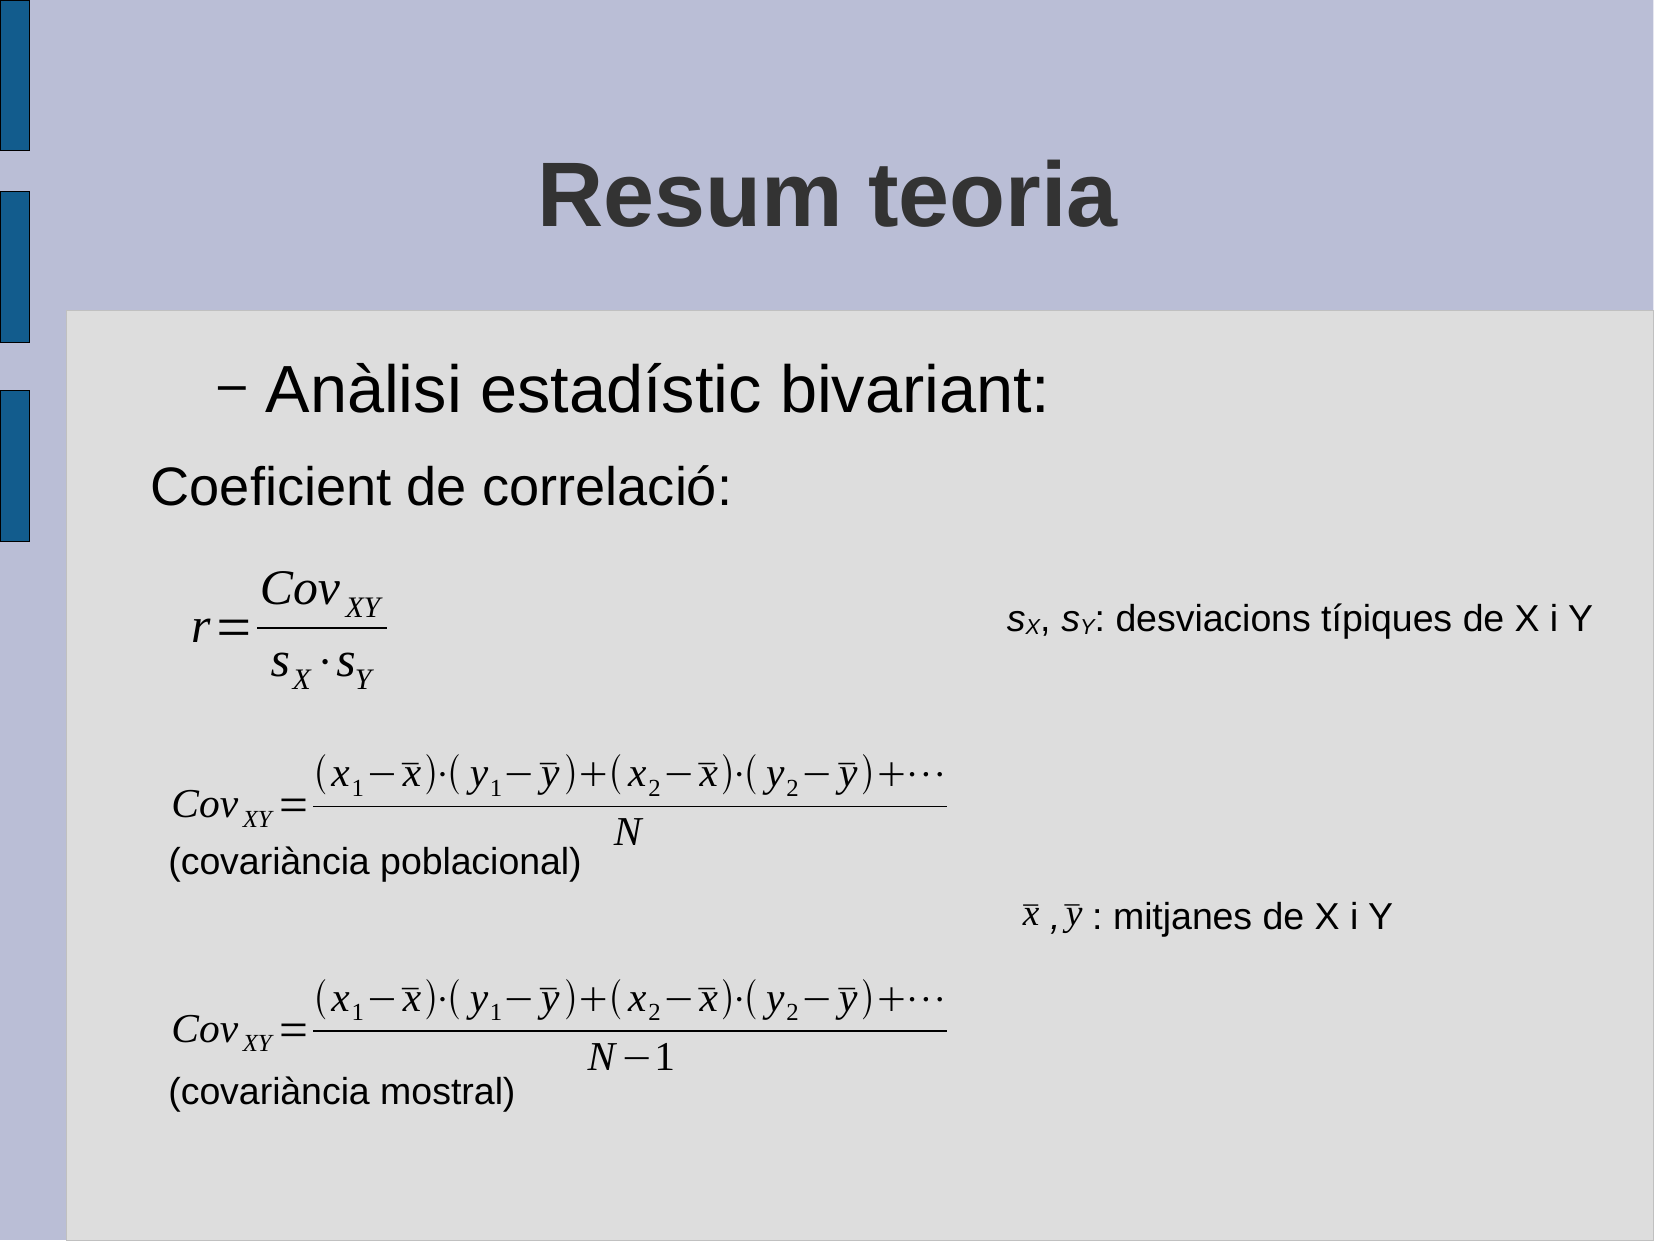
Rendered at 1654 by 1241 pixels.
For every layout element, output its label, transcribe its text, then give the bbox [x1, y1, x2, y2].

text_box Coeficient de correlació: [118, 448, 1654, 525]
chart [165, 750, 955, 856]
title Resum teoria [121, 91, 1534, 299]
chart [183, 561, 396, 696]
chart [1054, 892, 1089, 936]
chart [165, 974, 955, 1080]
text_box sX, sY: desviacions típiques de X i Y [992, 590, 1613, 660]
text_box , : mitjanes de X i Y [1003, 888, 1625, 945]
chart [1013, 892, 1046, 936]
text_box Anàlisi estadístic bivariant: [124, 352, 1565, 443]
text_box (covariància poblacional) [153, 832, 656, 890]
text_box (covariància mostral) [153, 1063, 656, 1120]
